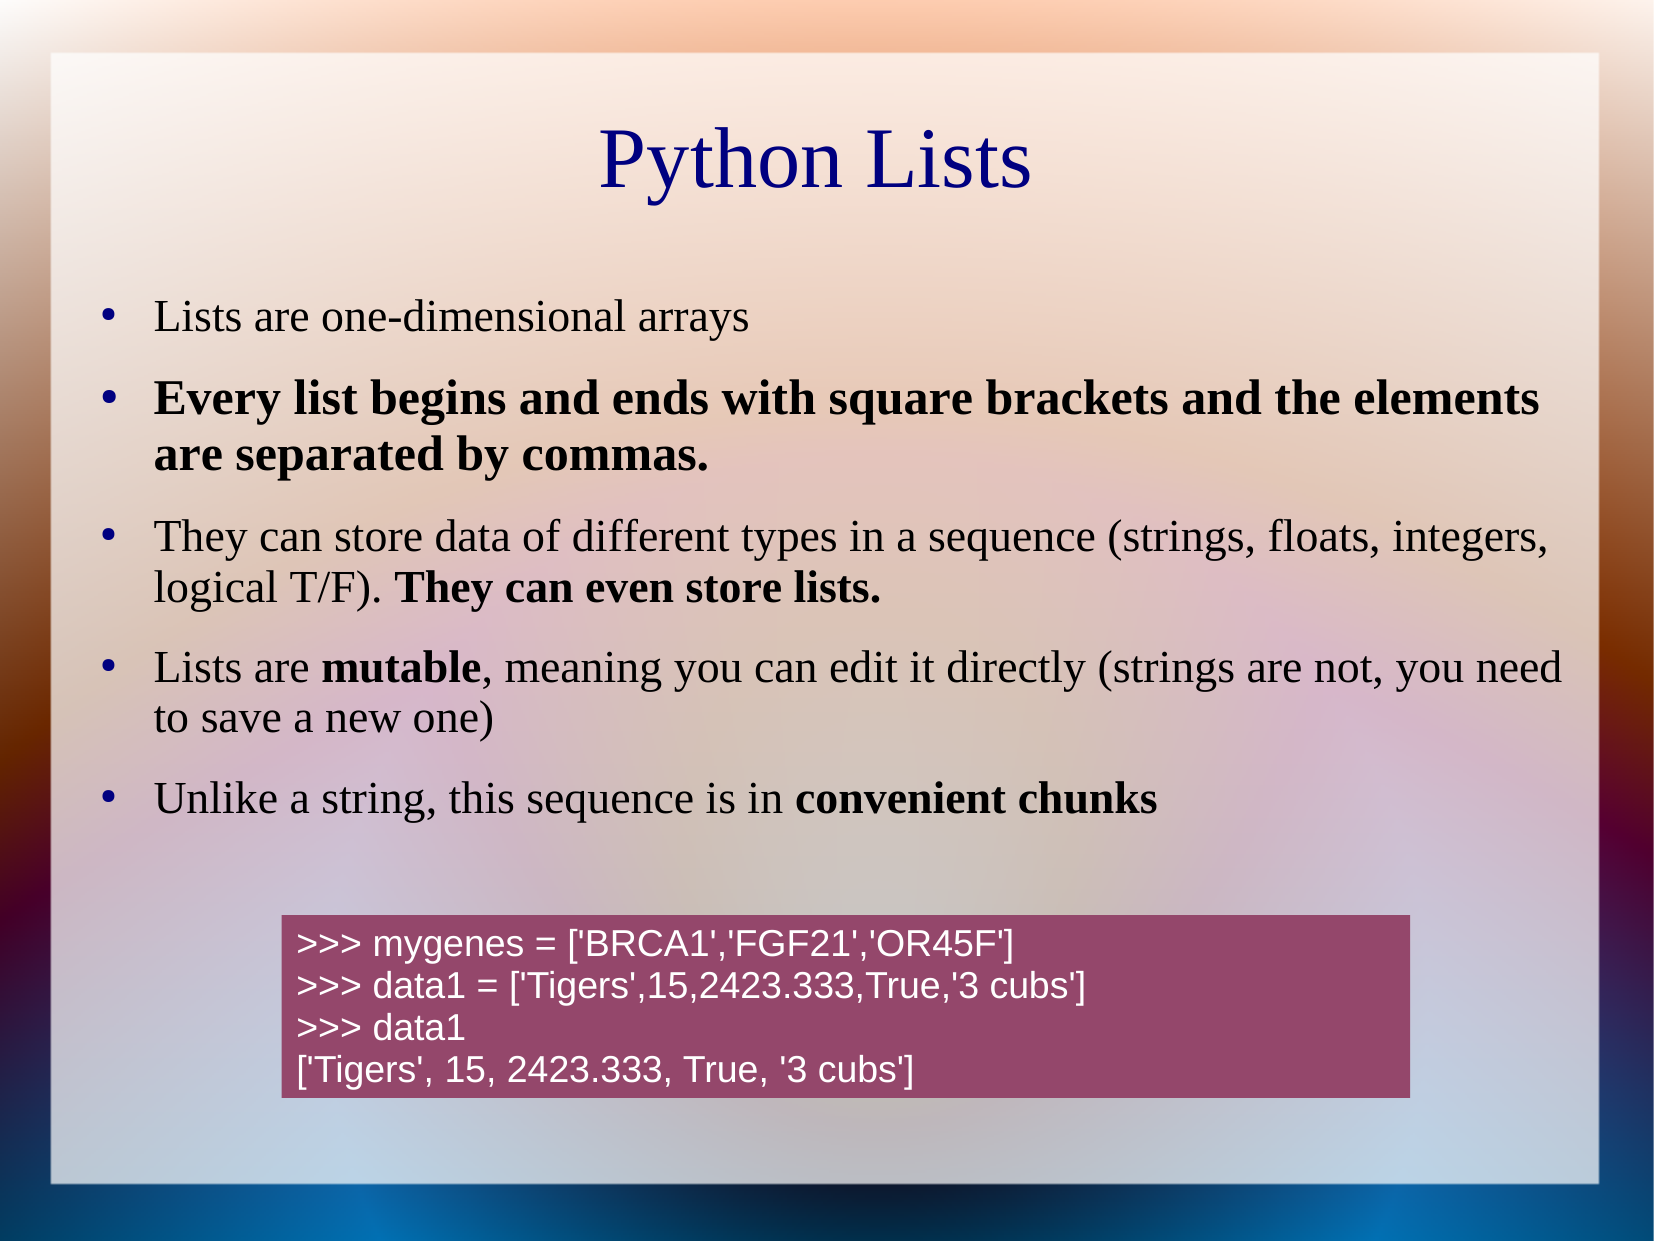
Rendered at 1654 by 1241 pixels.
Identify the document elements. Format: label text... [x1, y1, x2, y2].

list Lists are one-dimensional arrays Every list begins and ends with square brackets and the elements are separated by commas. They can store data of different types in a sequence (strings, floats, integers, logical T/F). They can even store lists. Lists are mutable, meaning you can edit it directly (strings are not, you need to save a new one) Unlike a string, this sequence is in convenient chunks [82, 290, 1571, 1010]
title Python Lists [82, 55, 1571, 263]
picture [0, 0, 1654, 1241]
text_box >>> mygenes = ['BRCA1','FGF21','OR45F'] >>> data1 = ['Tigers',15,2423.333,True,'3 cubs'] >>> data1 ['Tigers', 15, 2423.333, True, '3 cubs'] [281, 915, 1411, 1098]
